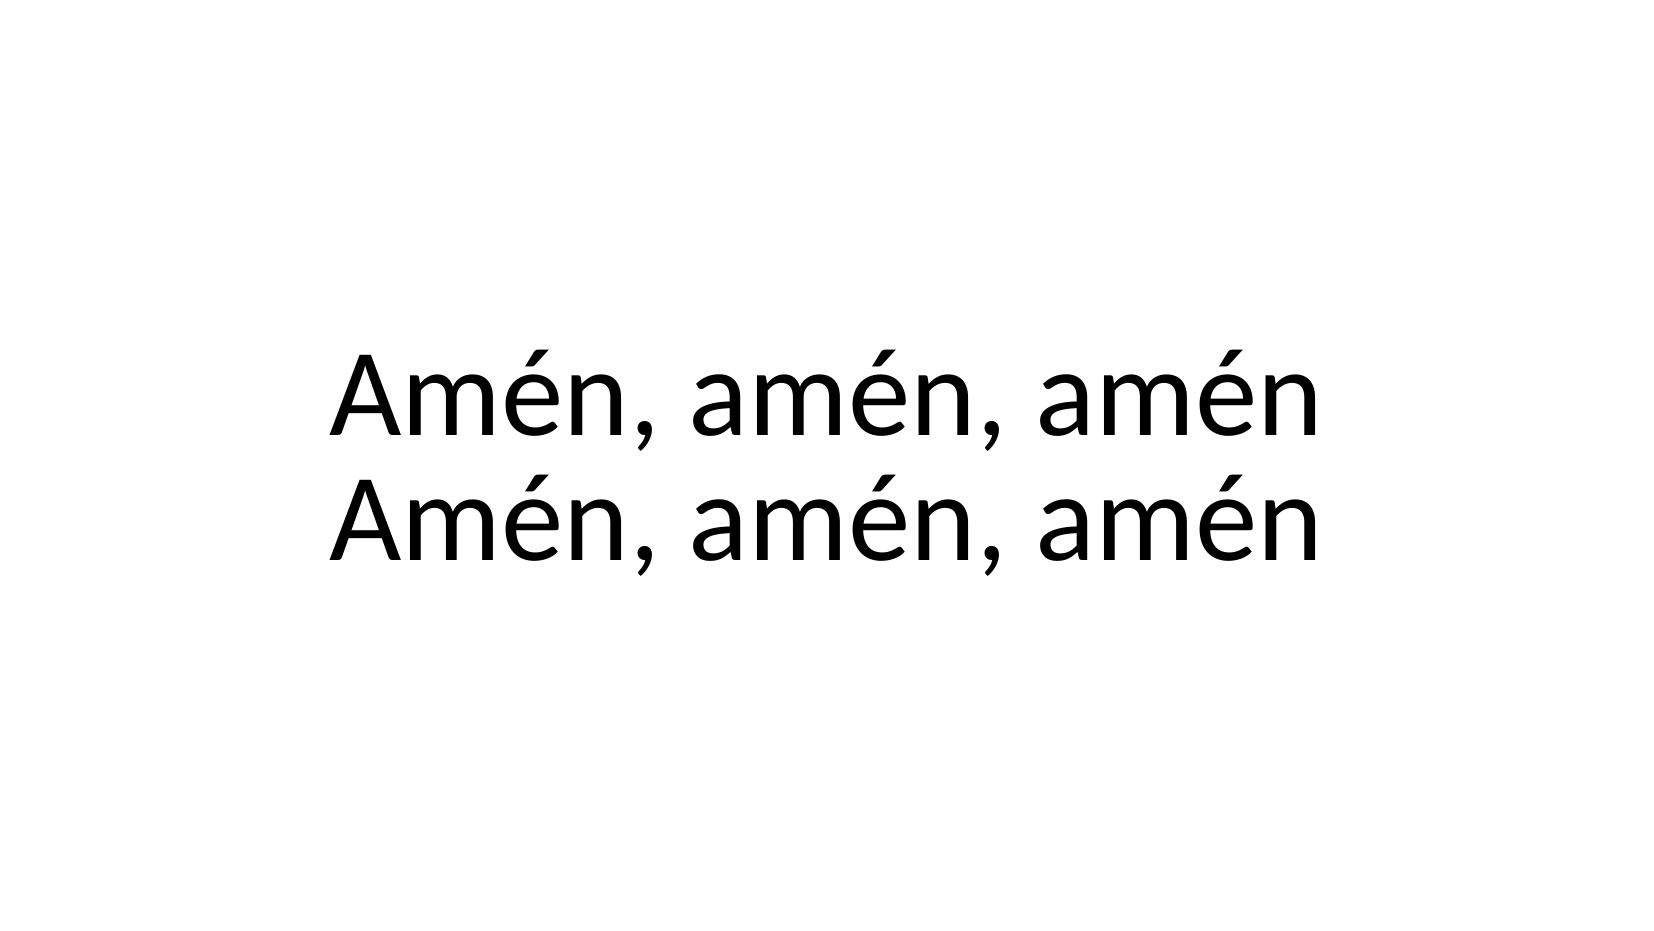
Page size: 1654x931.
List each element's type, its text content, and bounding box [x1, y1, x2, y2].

title Amén, amén, amén Amén, amén, amén [0, 3, 1654, 931]
